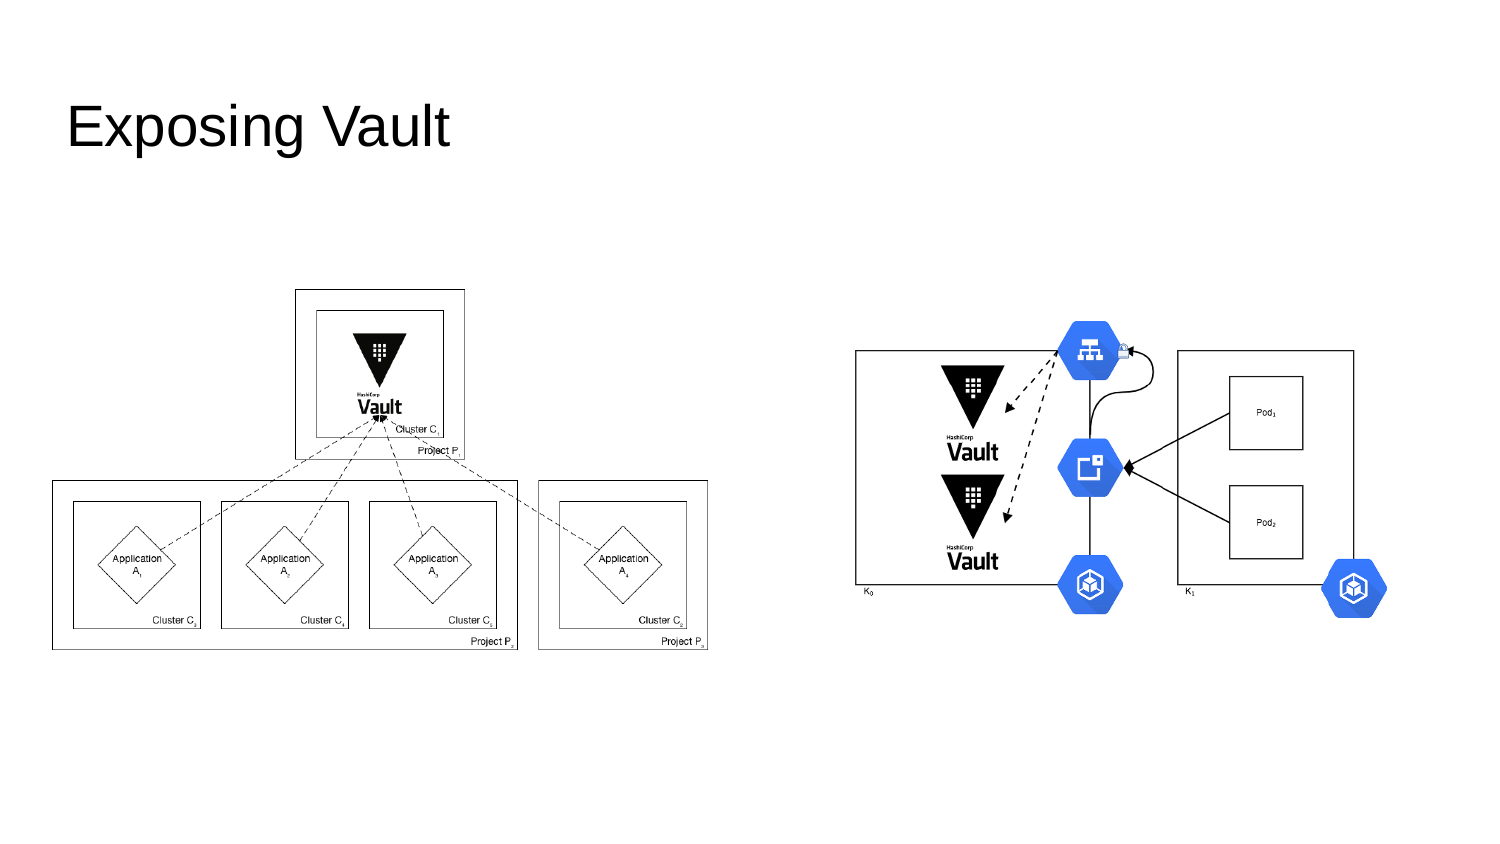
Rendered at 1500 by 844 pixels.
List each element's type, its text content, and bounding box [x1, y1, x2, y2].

title Exposing Vault [51, 72, 1449, 167]
picture [51, 288, 708, 650]
picture [831, 301, 1411, 637]
